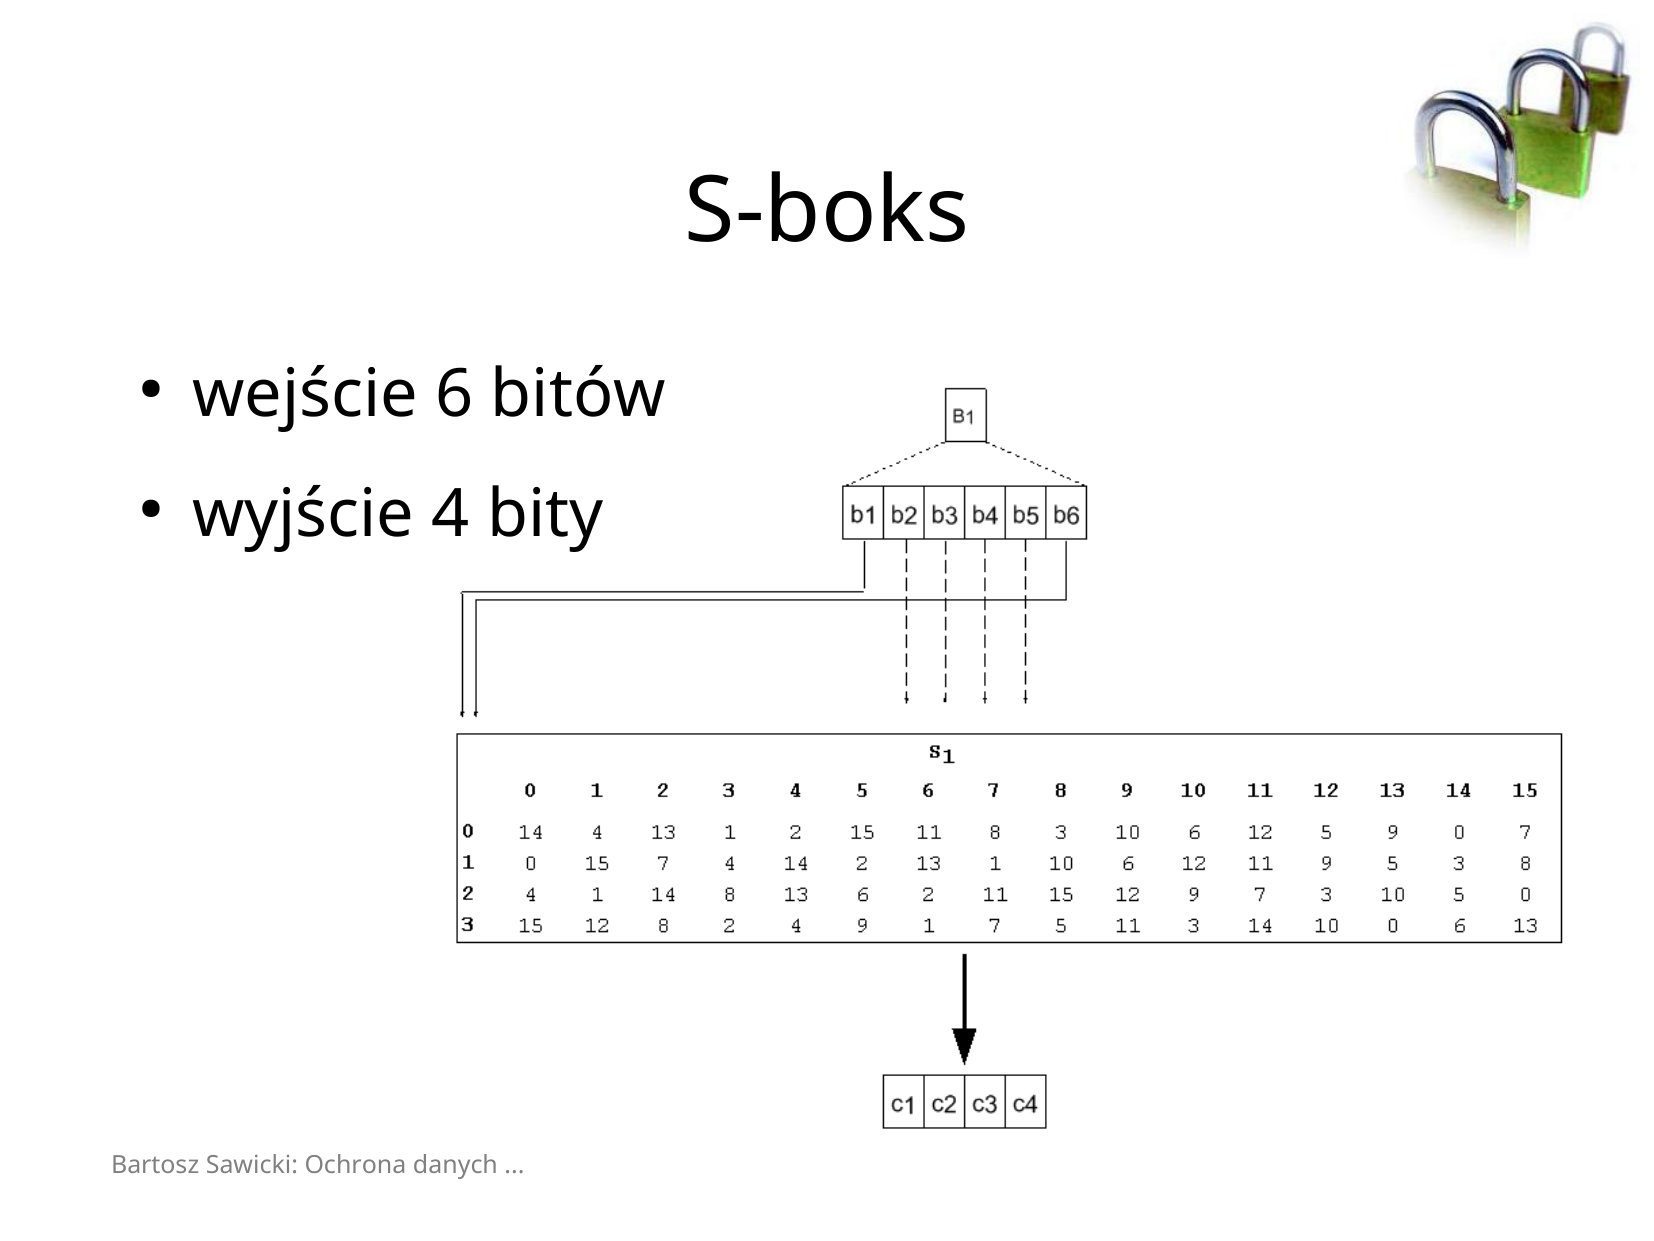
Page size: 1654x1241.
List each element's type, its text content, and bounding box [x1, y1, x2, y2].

picture [1385, 14, 1640, 266]
title S-boks [121, 94, 1534, 319]
list wejście 6 bitów wyjście 4 bity [121, 344, 1534, 1127]
picture [439, 376, 1584, 1141]
